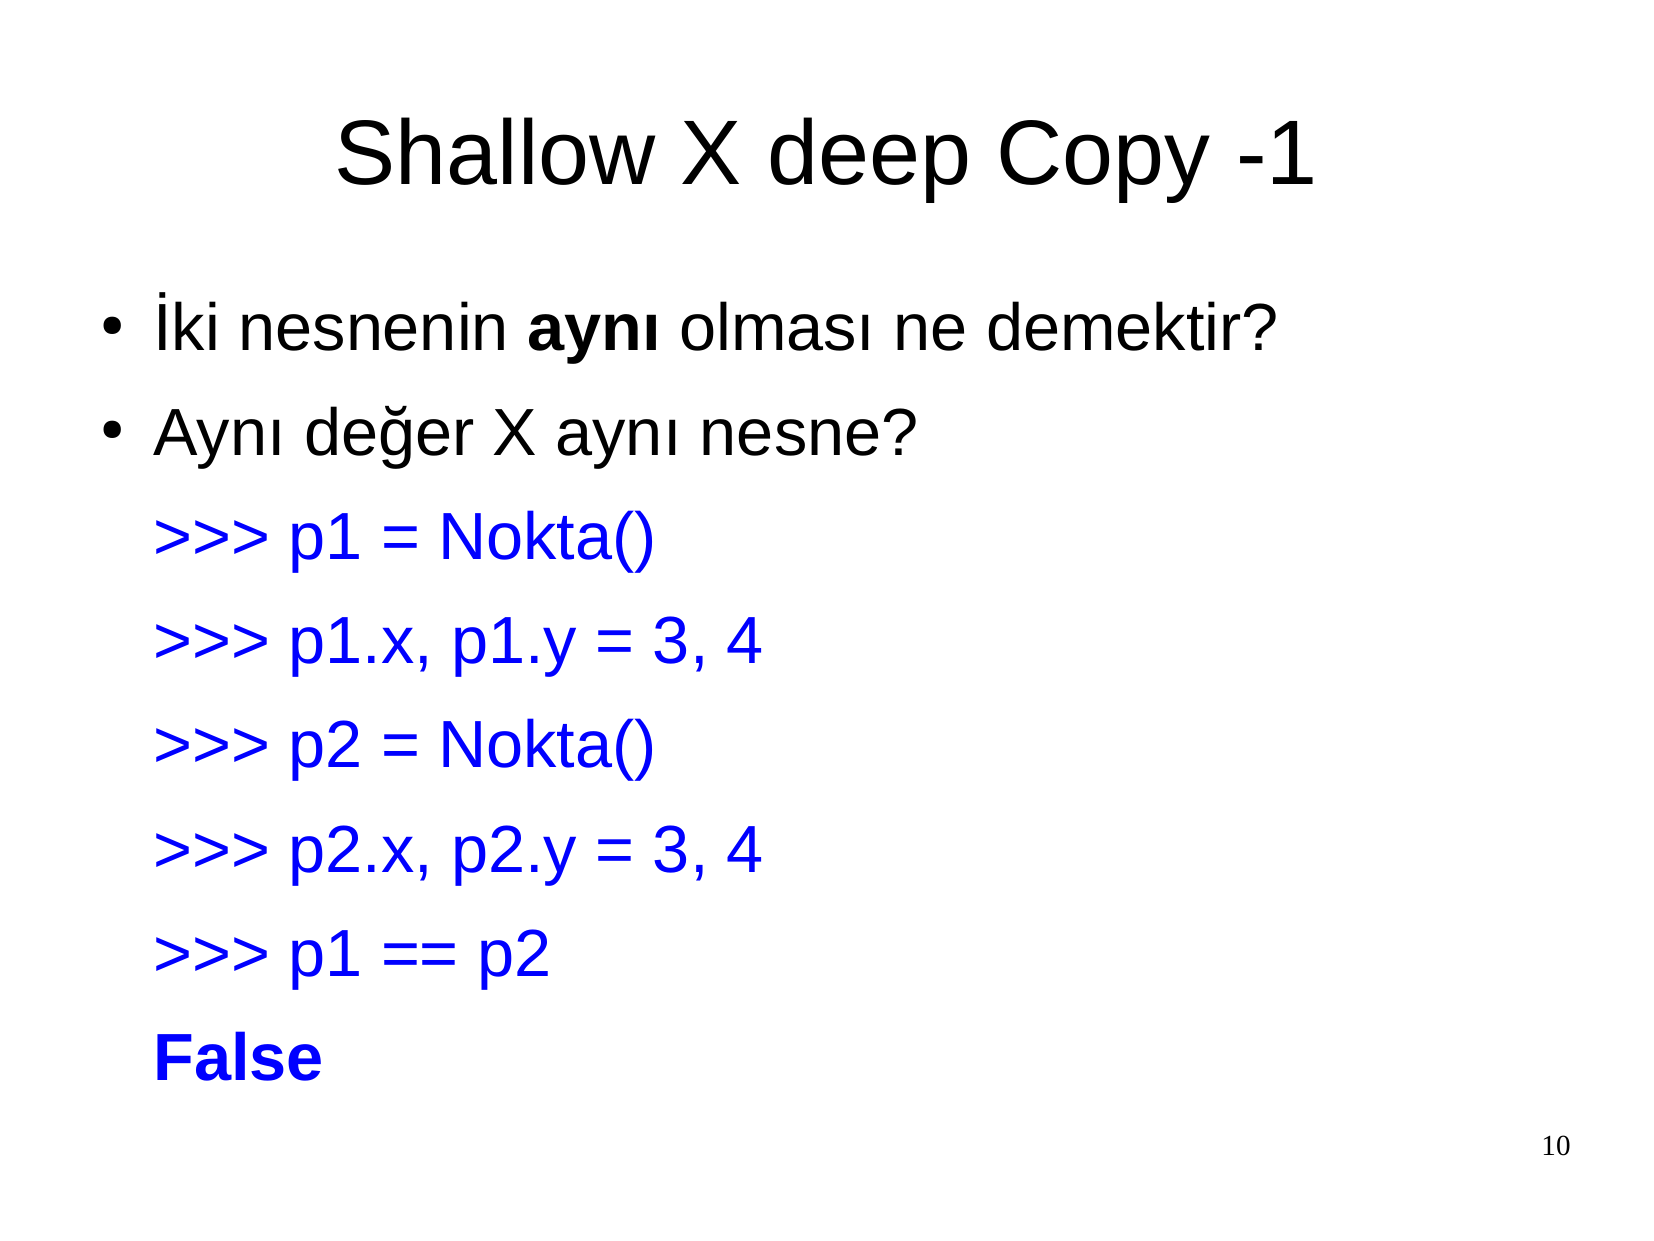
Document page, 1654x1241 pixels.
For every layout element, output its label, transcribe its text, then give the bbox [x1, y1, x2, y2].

title Shallow X deep Copy -1 [82, 56, 1571, 250]
list İki nesnenin aynı olması ne demektir? Aynı değer X aynı nesne? >>> p1 = Nokta() >>> p1.x, p1.y = 3, 4 >>> p2 = Nokta() >>> p2.x, p2.y = 3, 4 >>> p1 == p2 False [82, 290, 1571, 1109]
